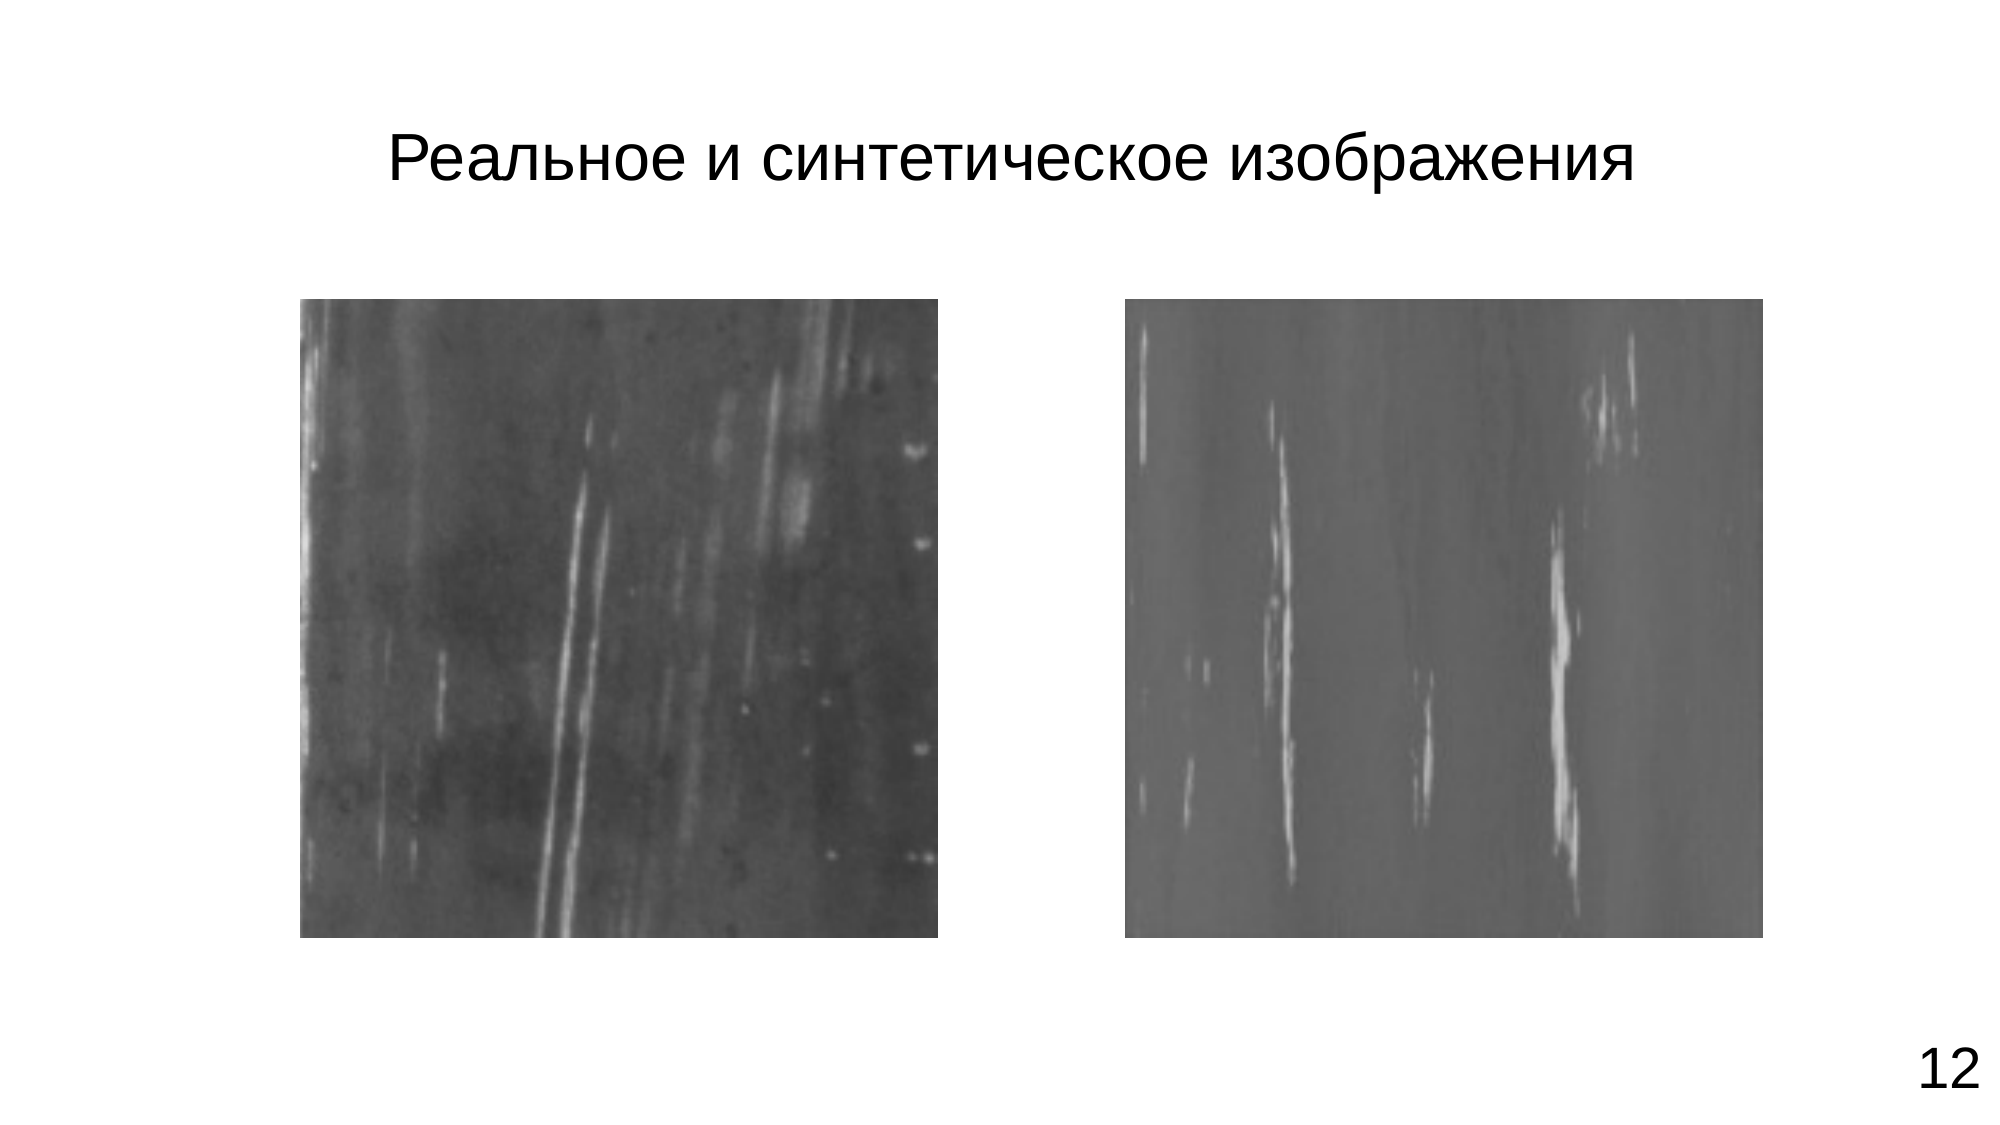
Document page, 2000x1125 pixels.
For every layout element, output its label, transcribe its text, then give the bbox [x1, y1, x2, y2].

text_box Реальное и синтетическое изображения [75, 112, 1951, 225]
picture [1125, 299, 1763, 938]
title 12 [1912, 1012, 1988, 1125]
picture [300, 299, 938, 938]
